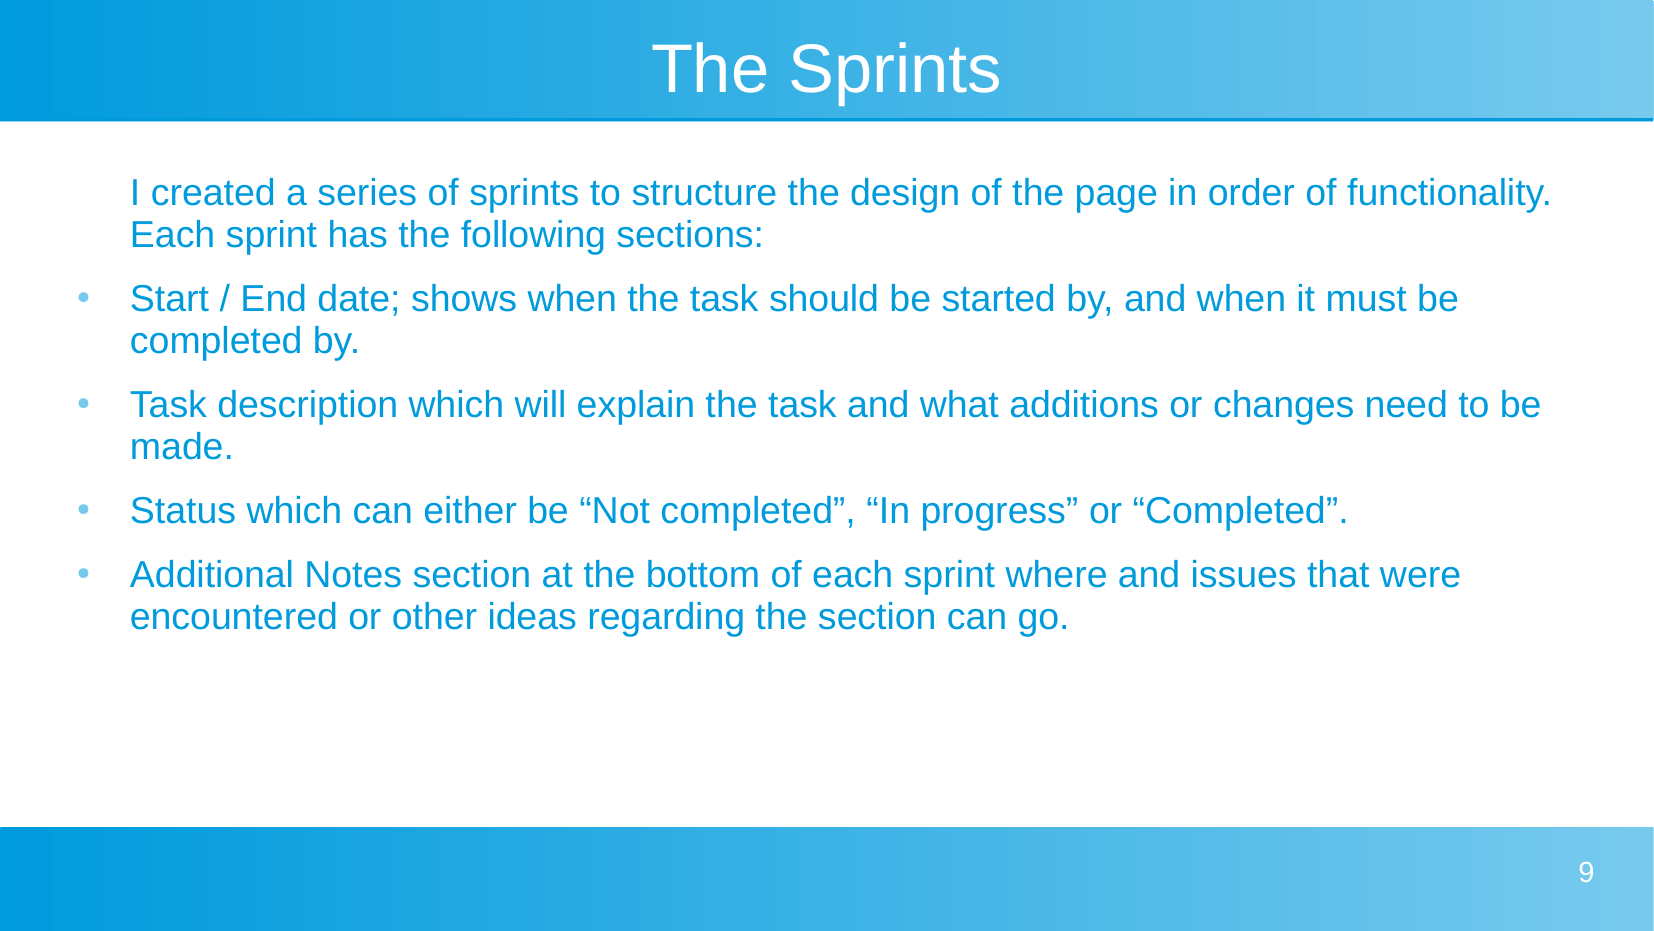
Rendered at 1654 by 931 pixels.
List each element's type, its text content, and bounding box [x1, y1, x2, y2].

list I created a series of sprints to structure the design of the page in order of functionality. Each sprint has the following sections: Start / End date; shows when the task should be started by, and when it must be completed by. Task description which will explain the task and what additions or changes need to be made. Status which can either be “Not completed”, “In progress” or “Completed”. Additional Notes section at the bottom of each sprint where and issues that were encountered or other ideas regarding the section can go. [59, 171, 1595, 762]
title The Sprints [59, 29, 1595, 108]
